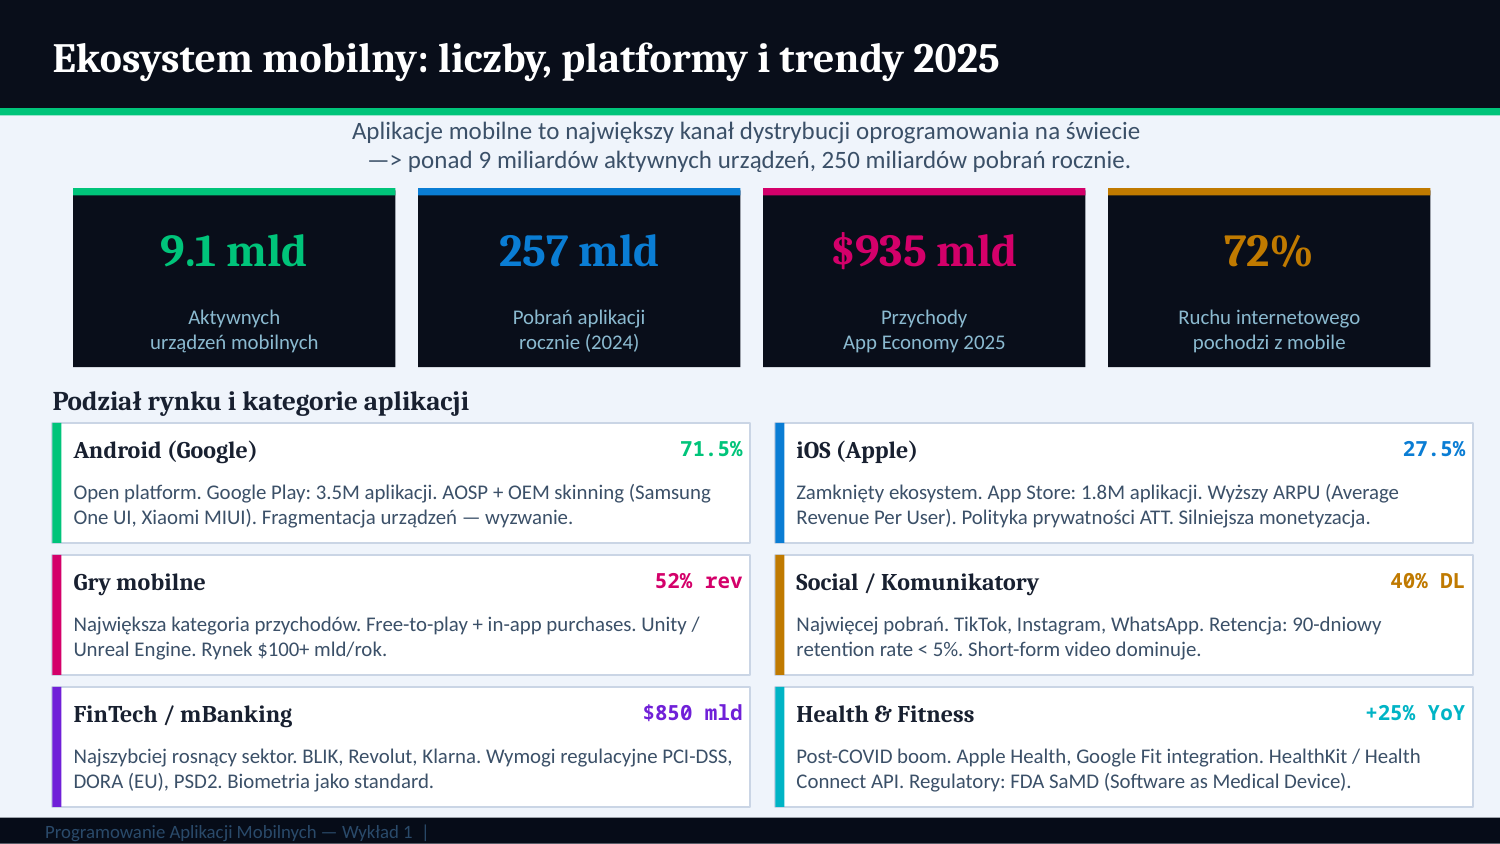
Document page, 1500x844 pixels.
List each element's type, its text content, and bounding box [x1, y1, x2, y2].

text_box [775, 422, 1473, 543]
text_box Największa kategoria przychodów. Free-to-play + in-app purchases. Unity / Unreal Engine. Rynek $100+ mld/rok. [73, 602, 737, 669]
text_box Zamknięty ekosystem. App Store: 1.8M aplikacji. Wyższy ARPU (Average Revenue Per User). Polityka prywatności ATT. Silniejsza monetyzacja. [796, 470, 1460, 537]
text_box Ruchu internetowego pochodzi z mobile [1108, 295, 1431, 362]
text_box [1108, 362, 1431, 368]
text_box FinTech / mBanking [73, 696, 569, 729]
text_box Przychody App Economy 2025 [763, 295, 1086, 362]
text_box Android (Google) [73, 431, 569, 465]
text_box Post-COVID boom. Apple Health, Google Fit integration. HealthKit / Health Connect API. Regulatory: FDA SaMD (Software as Medical Device). [796, 734, 1460, 801]
text_box 27.5% [1300, 431, 1466, 465]
text_box Ekosystem mobilny: liczby, platformy i trendy 2025 [52, 8, 1448, 102]
text_box [73, 362, 396, 368]
text_box [0, 0, 1500, 116]
text_box 9.1 mld [73, 204, 396, 292]
text_box Podział rynku i kategorie aplikacji [52, 378, 1448, 420]
text_box Najwięcej pobrań. TikTok, Instagram, WhatsApp. Retencja: 90-dniowy retention rate < 5%. Short-form video dominuje. [796, 602, 1460, 669]
text_box Gry mobilne [73, 563, 569, 597]
text_box [52, 554, 750, 675]
text_box 52% rev [577, 563, 743, 597]
text_box Open platform. Google Play: 3.5M aplikacji. AOSP + OEM skinning (Samsung One UI, Xiaomi MIUI). Fragmentacja urządzeń — wyzwanie. [73, 470, 737, 537]
text_box Programowanie Aplikacji Mobilnych — Wykład 1 | [44, 818, 1455, 843]
text_box Aktywnych urządzeń mobilnych [73, 295, 396, 362]
text_box [1108, 188, 1431, 204]
text_box [52, 686, 750, 807]
text_box [73, 188, 396, 194]
text_box Health & Fitness [796, 696, 1292, 729]
text_box Aplikacje mobilne to największy kanał dystrybucji oprogramowania na świecie —> ponad 9 miliardów aktywnych urządzeń, 250 miliardów pobrań rocznie. [52, 123, 1448, 165]
text_box [775, 554, 1473, 675]
text_box 257 mld [418, 204, 741, 292]
text_box Social / Komunikatory [796, 563, 1292, 597]
text_box [52, 422, 750, 543]
text_box $850 mld [577, 696, 743, 729]
text_box [73, 197, 396, 204]
text_box [775, 686, 1473, 807]
text_box iOS (Apple) [796, 431, 1292, 465]
text_box Najszybciej rosnący sektor. BLIK, Revolut, Klarna. Wymogi regulacyjne PCI-DSS, DORA (EU), PSD2. Biometria jako standard. [73, 734, 737, 801]
text_box [0, 817, 1500, 844]
text_box $935 mld [763, 204, 1086, 292]
text_box [763, 188, 1086, 204]
text_box [418, 188, 741, 204]
text_box 72% [1108, 204, 1431, 292]
text_box +25% YoY [1300, 696, 1466, 729]
text_box Pobrań aplikacji rocznie (2024) [418, 295, 741, 362]
text_box 40% DL [1300, 563, 1466, 597]
text_box 71.5% [577, 431, 743, 465]
text_box [418, 362, 741, 368]
text_box [763, 362, 1086, 368]
